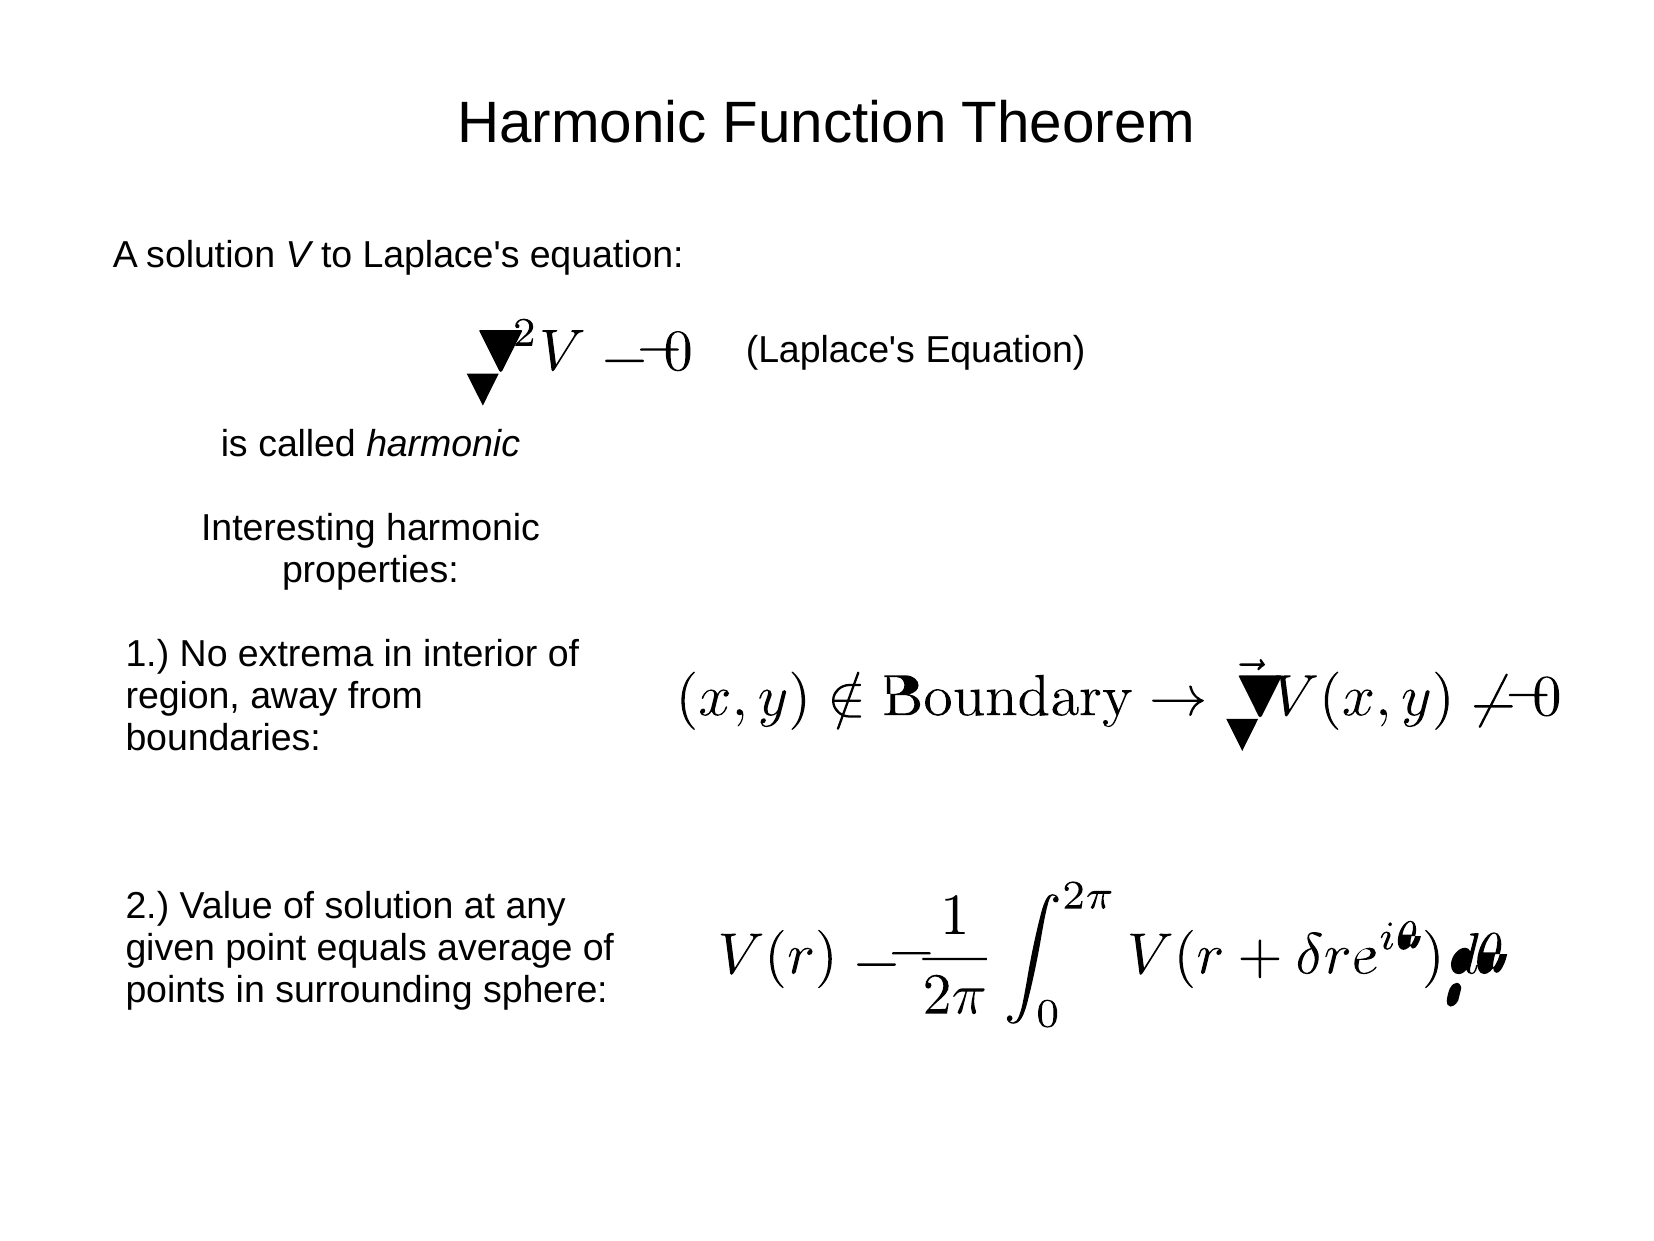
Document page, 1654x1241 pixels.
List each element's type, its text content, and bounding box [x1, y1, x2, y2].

text_box [463, 318, 693, 372]
text_box [466, 373, 499, 406]
text_box (Laplace's Equation) [698, 321, 1134, 379]
text_box is called harmonic Interesting harmonic properties: 1.) No extrema in interior of region, away from boundaries: 2.) Value of solution at any given point equals average of points in surrounding sphere: [110, 414, 631, 1018]
text_box A solution V to Laplace's equation: [81, 225, 716, 283]
title Harmonic Function Theorem [82, 49, 1571, 196]
text_box [717, 881, 1508, 1028]
text_box [675, 658, 1562, 751]
